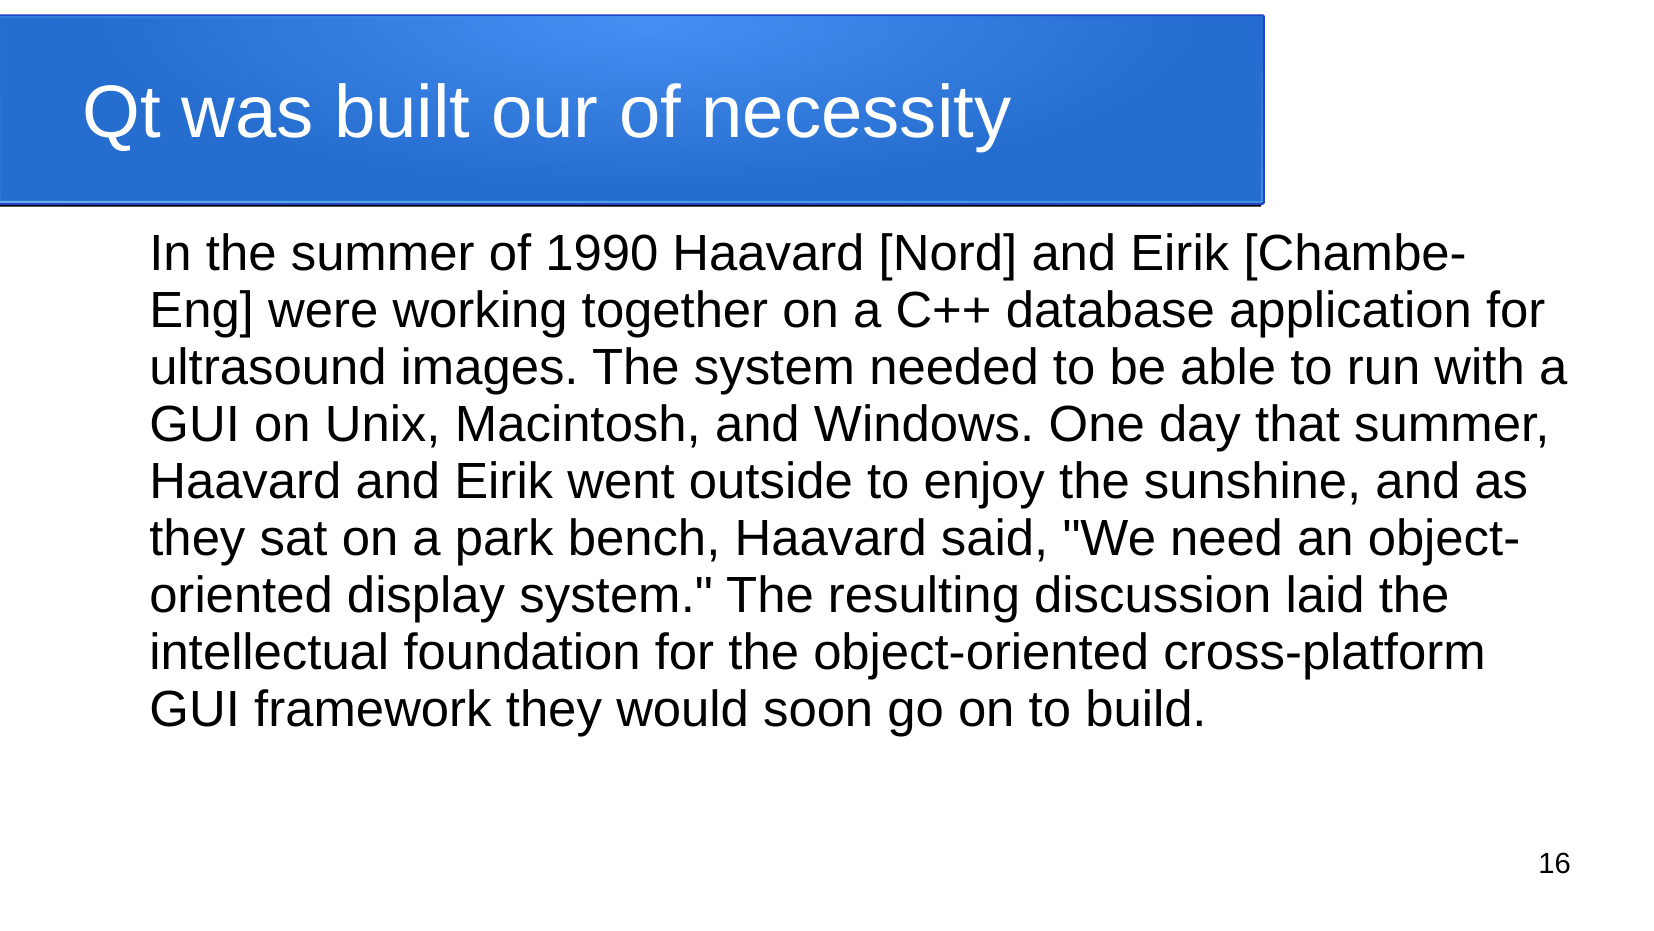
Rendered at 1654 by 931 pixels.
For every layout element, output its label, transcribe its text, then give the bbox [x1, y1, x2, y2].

list In the summer of 1990 Haavard [Nord] and Eirik [Chambe-Eng] were working together on a C++ database application for ultrasound images. The system needed to be able to run with a GUI on Unix, Macintosh, and Windows. One day that summer, Haavard and Eirik went outside to enjoy the sunshine, and as they sat on a park bench, Haavard said, "We need an object-oriented display system." The resulting discussion laid the intellectual foundation for the object-oriented cross-platform GUI framework they would soon go on to build. [82, 224, 1571, 764]
title Qt was built our of necessity [82, 35, 1235, 189]
